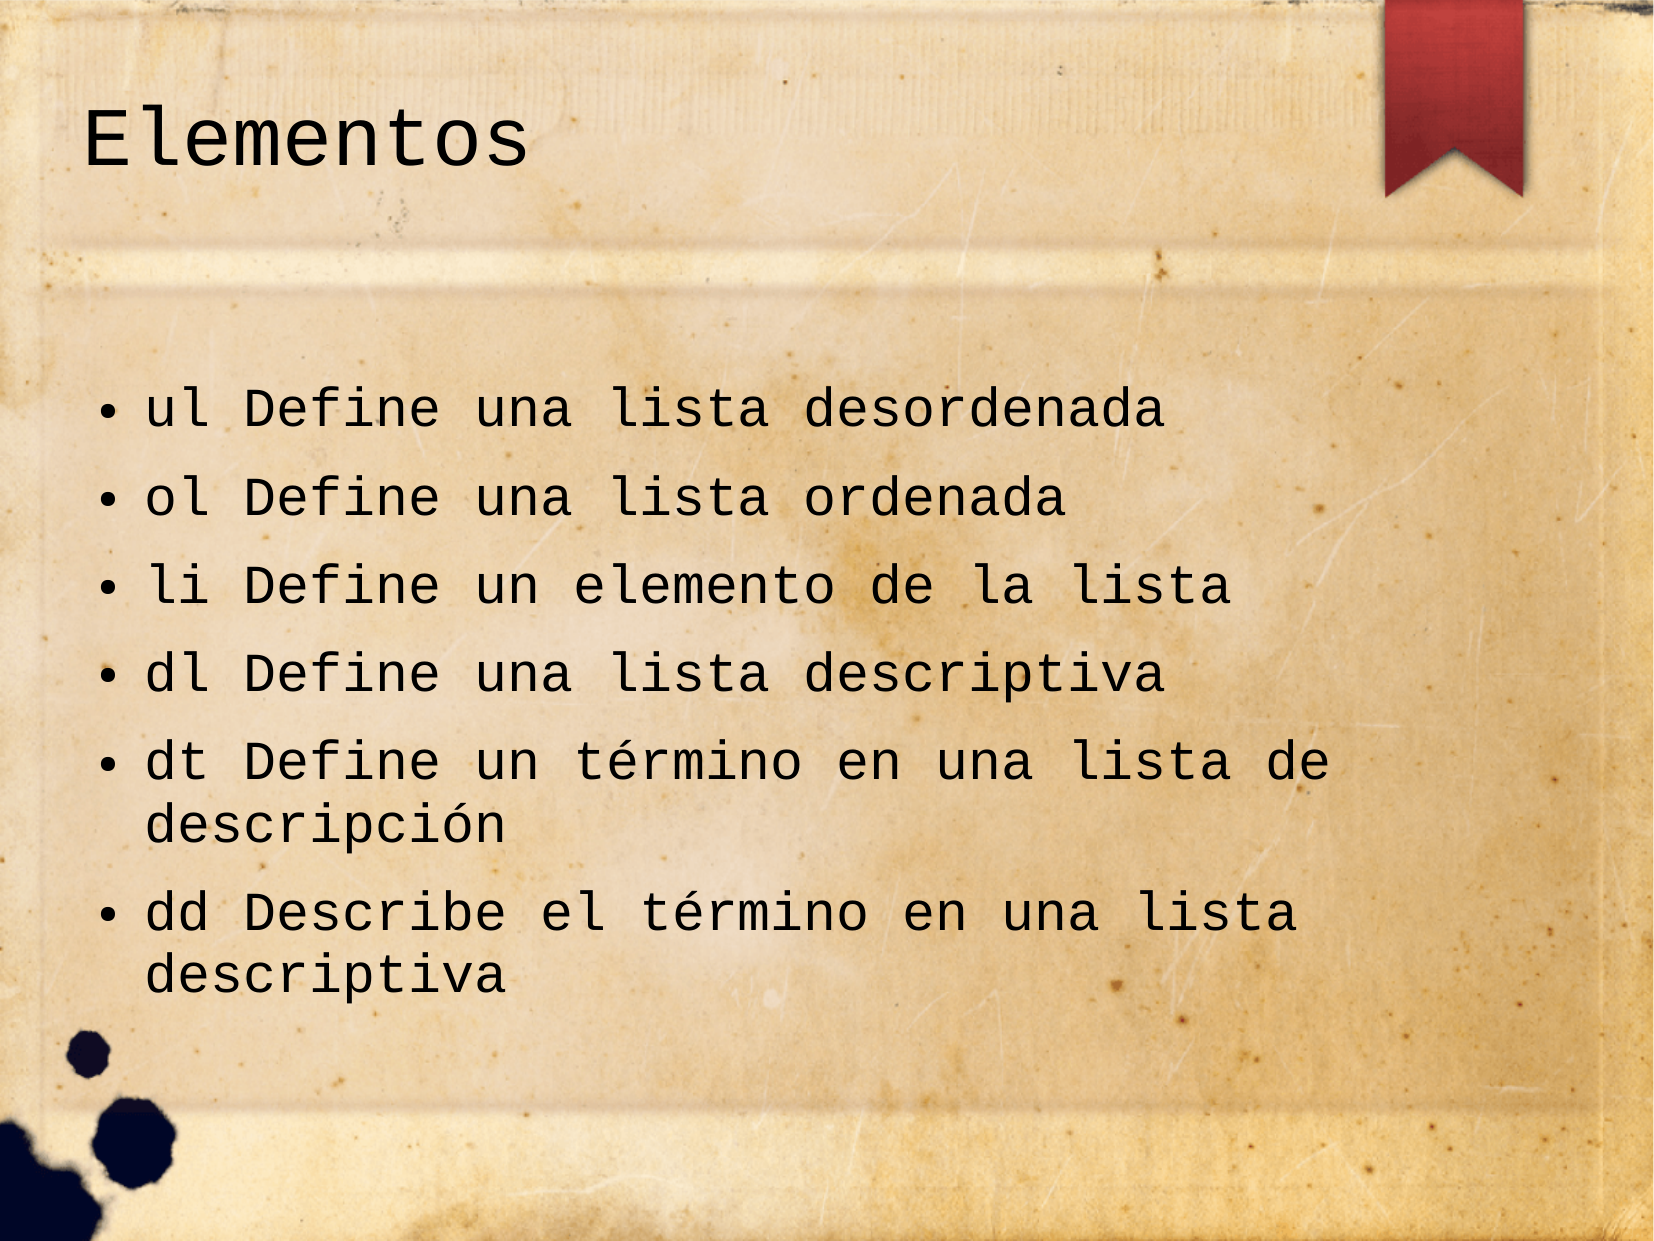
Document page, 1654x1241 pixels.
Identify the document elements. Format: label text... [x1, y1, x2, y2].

list ul Define una lista desordenada ol Define una lista ordenada li Define un elemento de la lista dl Define una lista descriptiva dt Define un término en una lista de descripción dd Describe el término en una lista descriptiva [82, 290, 1538, 1010]
title Elementos [82, 49, 1347, 237]
picture [0, 0, 1654, 1241]
